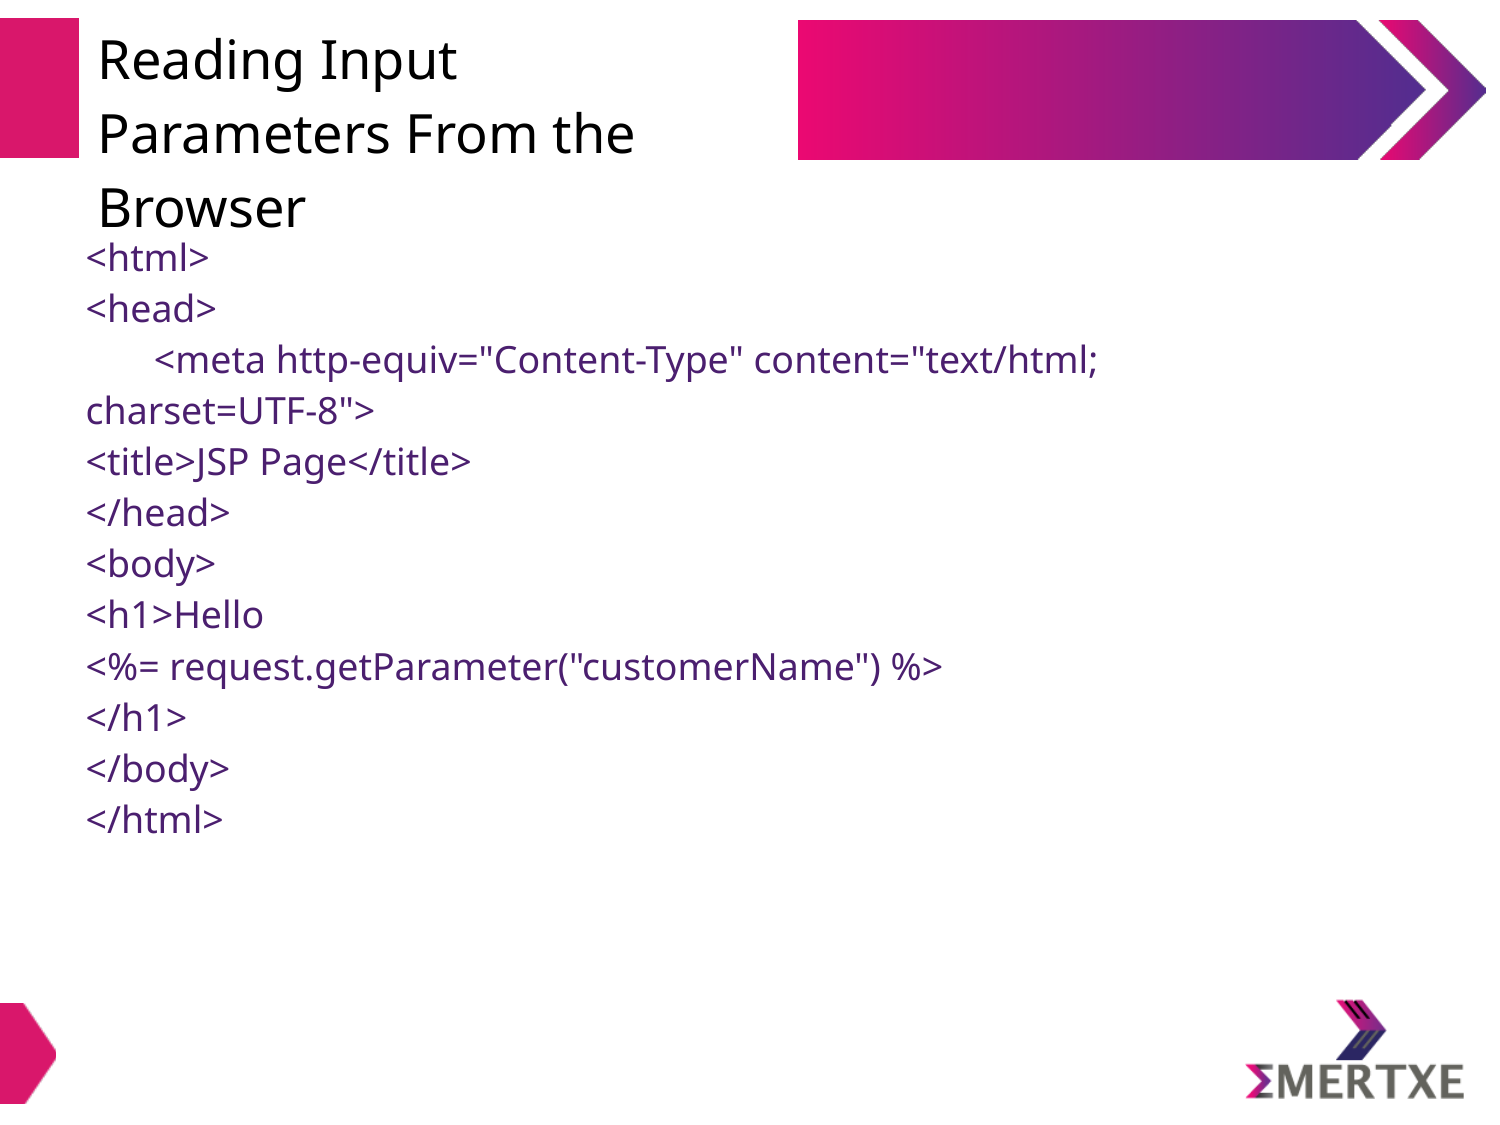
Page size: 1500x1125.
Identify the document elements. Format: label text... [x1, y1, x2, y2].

picture [1245, 996, 1465, 1099]
text_box Reading Input Parameters From the Browser [82, 13, 768, 220]
text_box <html> <head> <meta http-equiv="Content-Type" content="text/html; charset=UTF-8"> <title>JSP Page</title> </head> <body> <h1>Hello <%= request.getParameter("customerName") %> </h1> </body> </html> [70, 224, 1347, 768]
picture [798, 20, 1486, 160]
